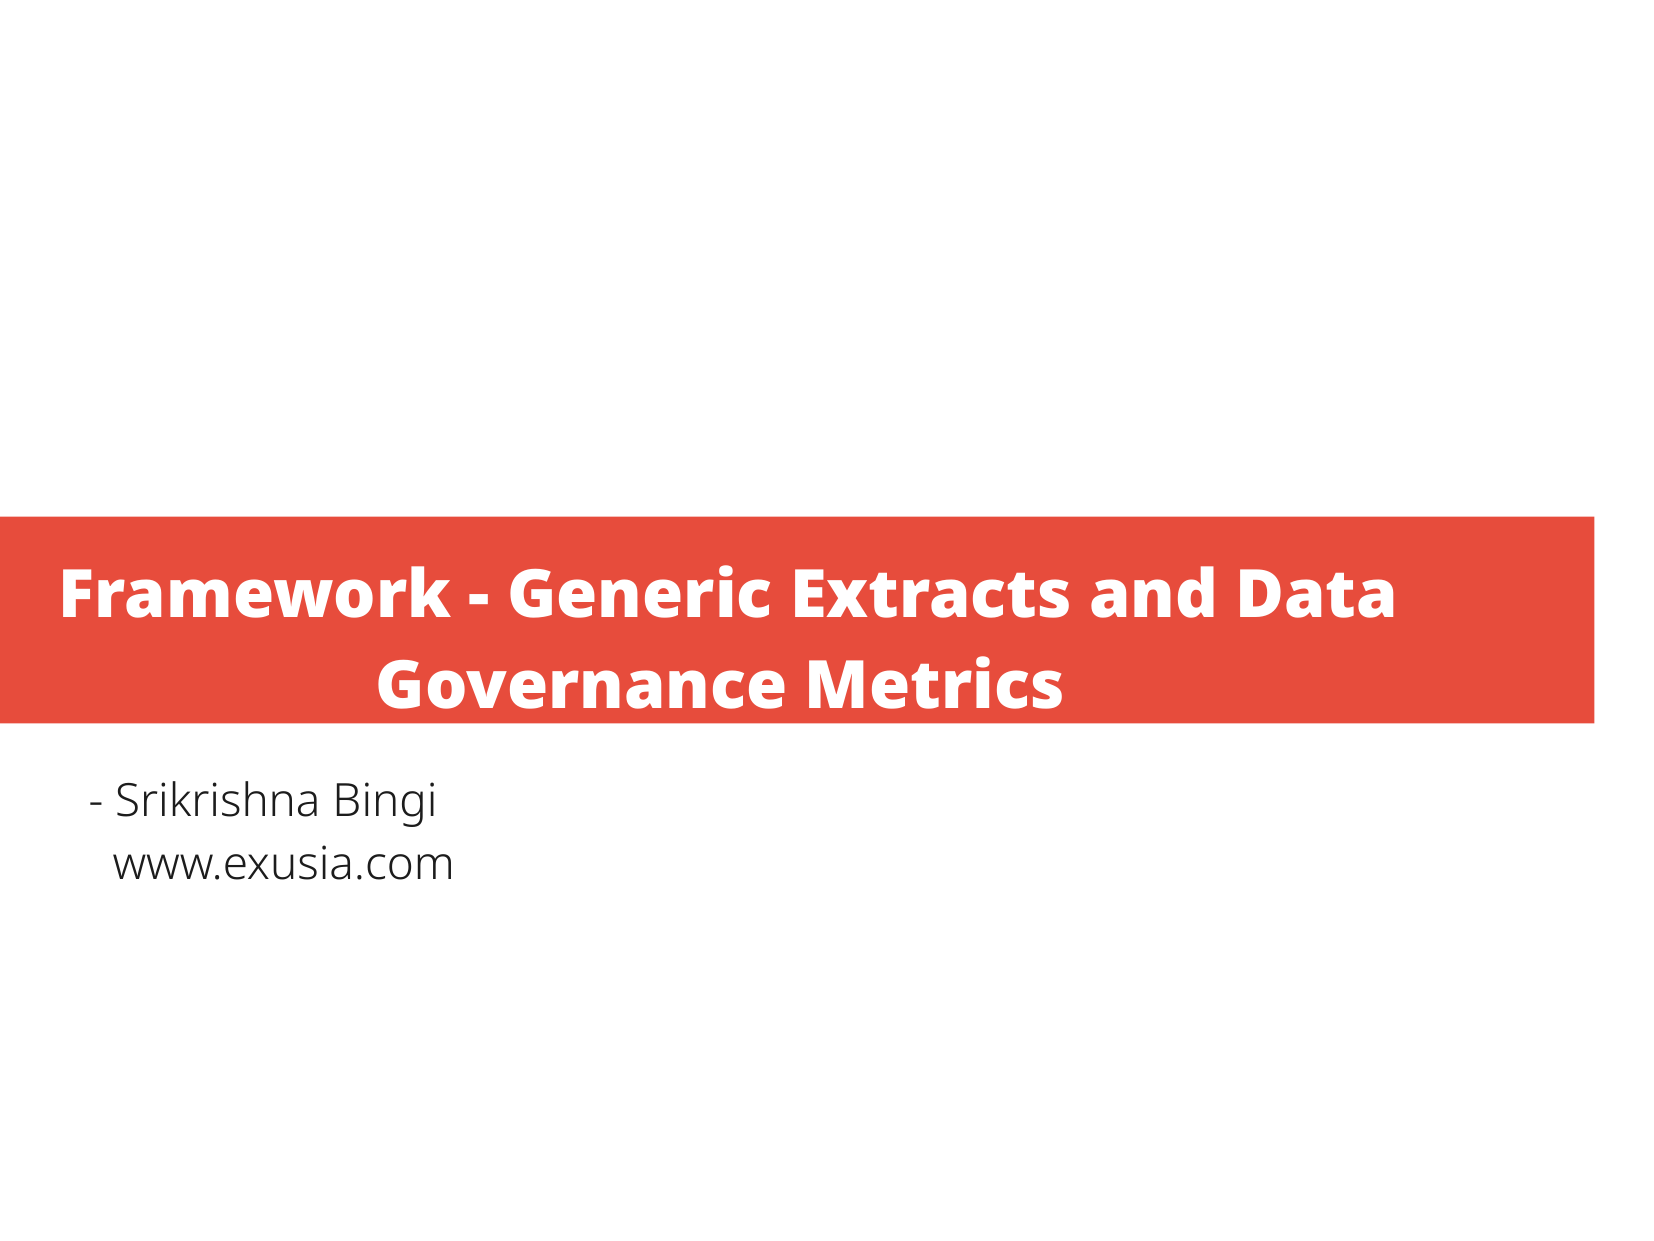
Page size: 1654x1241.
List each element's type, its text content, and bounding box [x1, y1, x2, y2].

subtitle - Srikrishna Bingi www.exusia.com [88, 767, 1595, 1182]
title Framework - Generic Extracts and Data Governance Metrics [59, 546, 1595, 694]
